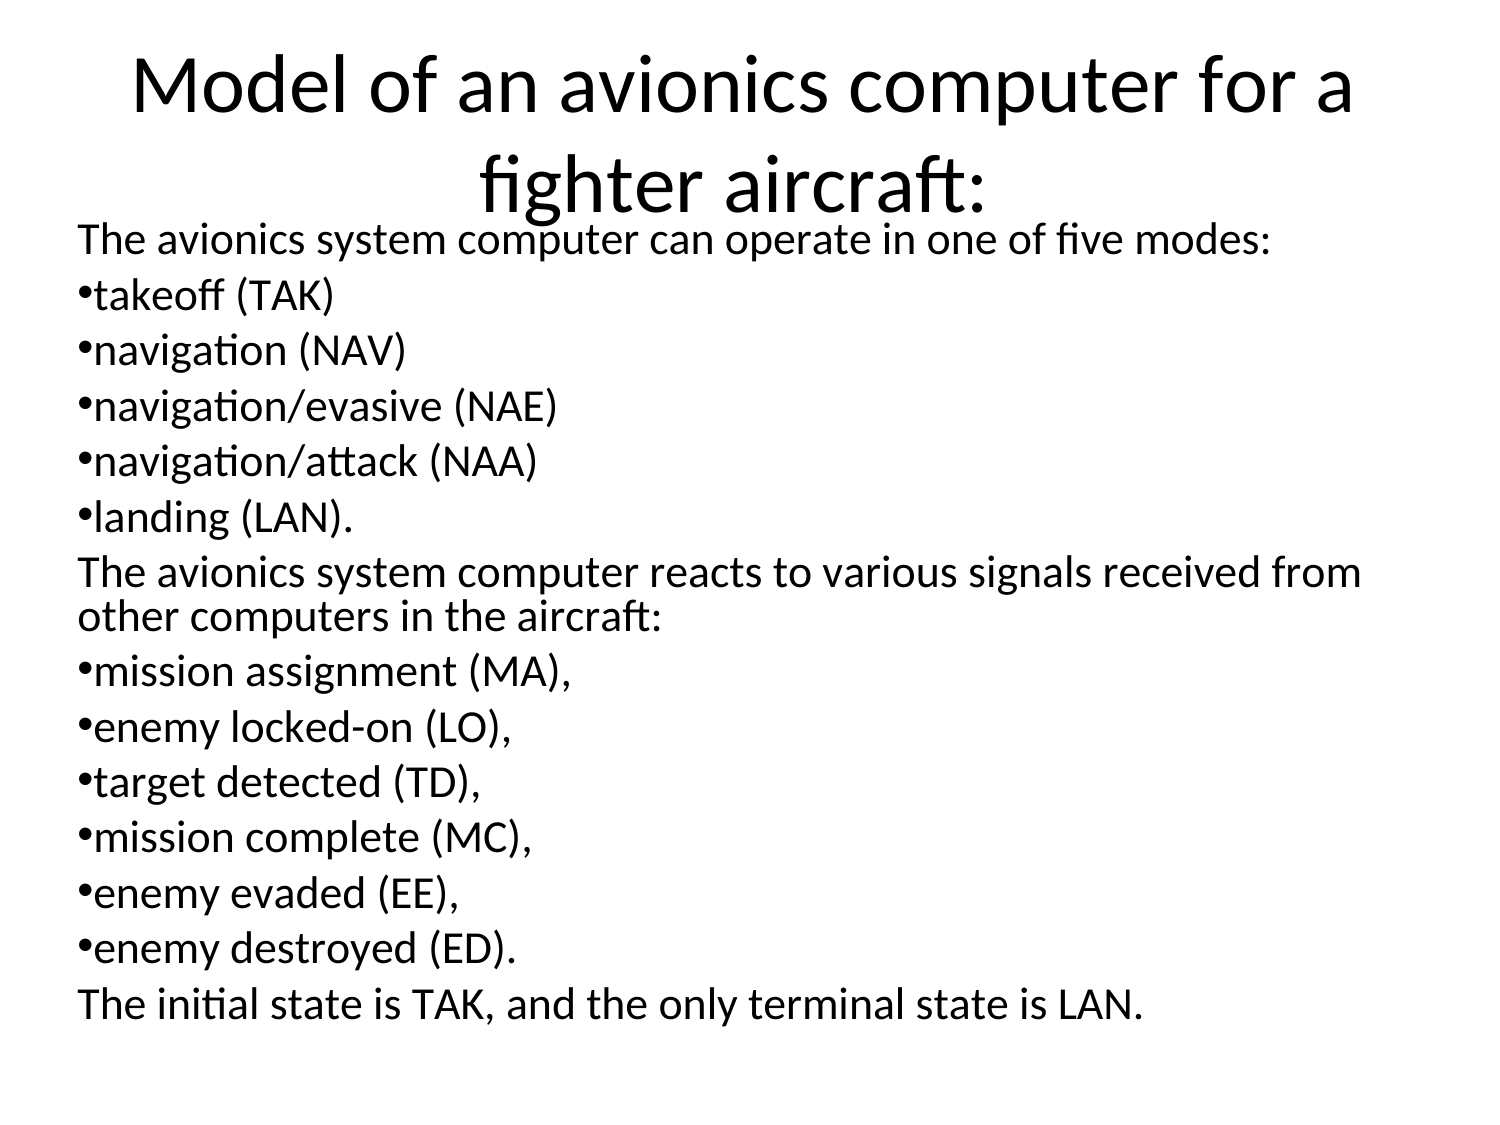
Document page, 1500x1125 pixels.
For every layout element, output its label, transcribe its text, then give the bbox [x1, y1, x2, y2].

subtitle The avionics system computer can operate in one of five modes: takeoff (TAK) navigation (NAV) navigation/evasive (NAE) navigation/attack (NAA) landing (LAN). The avionics system computer reacts to various signals received from other computers in the aircraft: mission assignment (MA), enemy locked-on (LO), target detected (TD), mission complete (MC), enemy evaded (EE), enemy destroyed (ED). The initial state is TAK, and the only terminal state is LAN. [62, 212, 1438, 1100]
title Model of an avionics computer for a fighter aircraft: [0, 21, 1488, 238]
